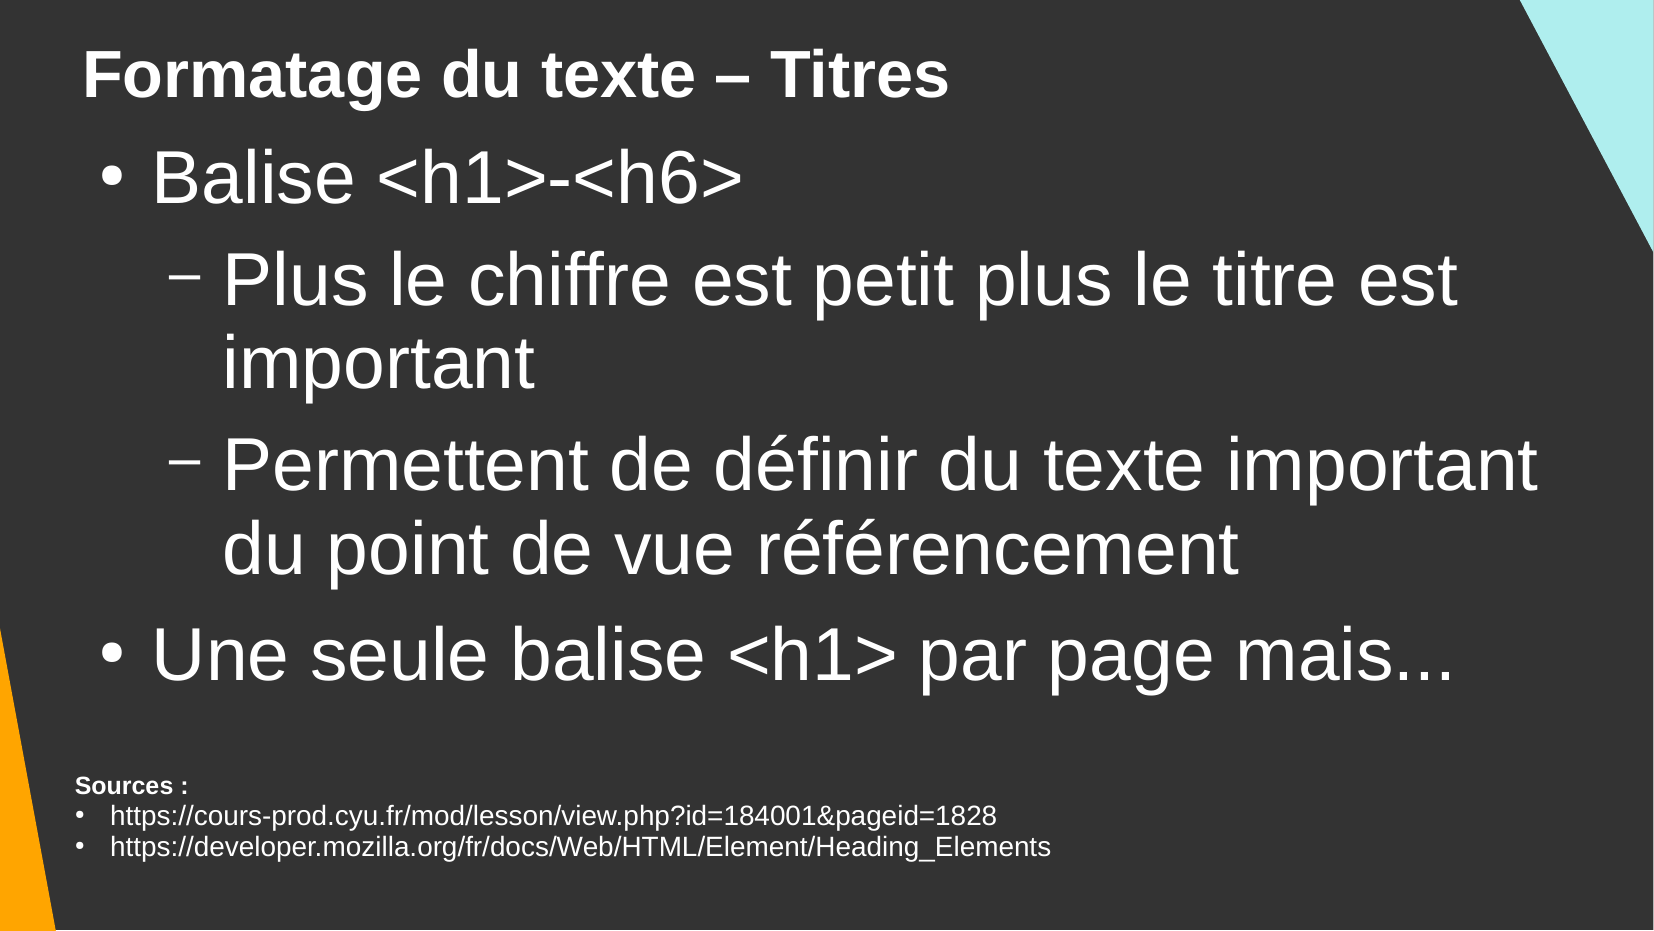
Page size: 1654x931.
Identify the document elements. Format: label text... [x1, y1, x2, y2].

list Balise <h1>-<h6> Plus le chiffre est petit plus le titre est important Permettent de définir du texte important du point de vue référencement Une seule balise <h1> par page mais... [80, 135, 1605, 756]
text_box [0, 628, 56, 931]
text_box Sources : https://cours-prod.cyu.fr/mod/lesson/view.php?id=184001&pageid=1828 https://developer.mozilla.org/fr/docs/Web/HTML/Element/Heading_Elements [60, 764, 1546, 920]
title Formatage du texte – Titres [82, 37, 1571, 114]
text_box [1519, 0, 1654, 254]
